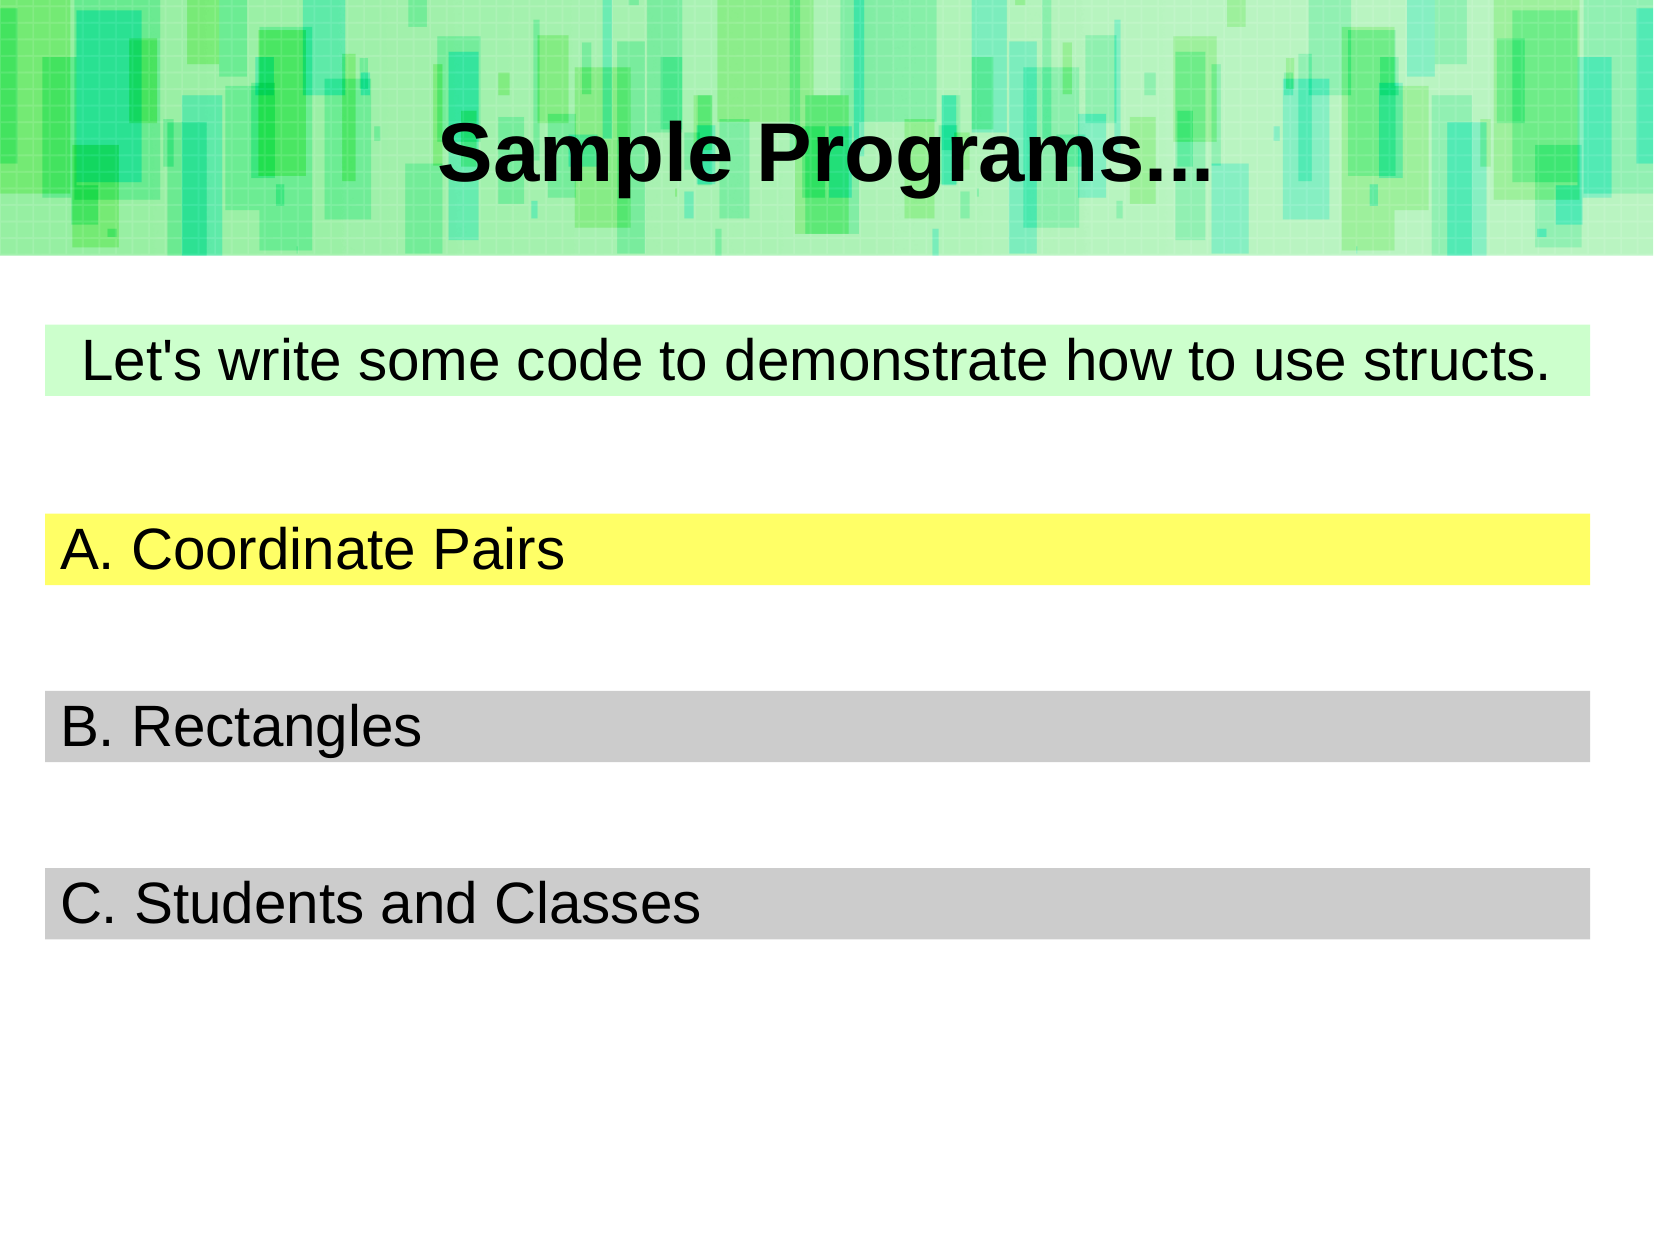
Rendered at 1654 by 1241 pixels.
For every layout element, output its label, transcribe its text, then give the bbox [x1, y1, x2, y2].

text_box A. Coordinate Pairs [45, 513, 1591, 586]
text_box B. Rectangles [45, 690, 1591, 763]
text_box C. Students and Classes [45, 868, 1591, 940]
picture [0, 0, 1654, 1241]
title Sample Programs... [82, 49, 1571, 257]
text_box Let's write some code to demonstrate how to use structs. [45, 324, 1591, 396]
